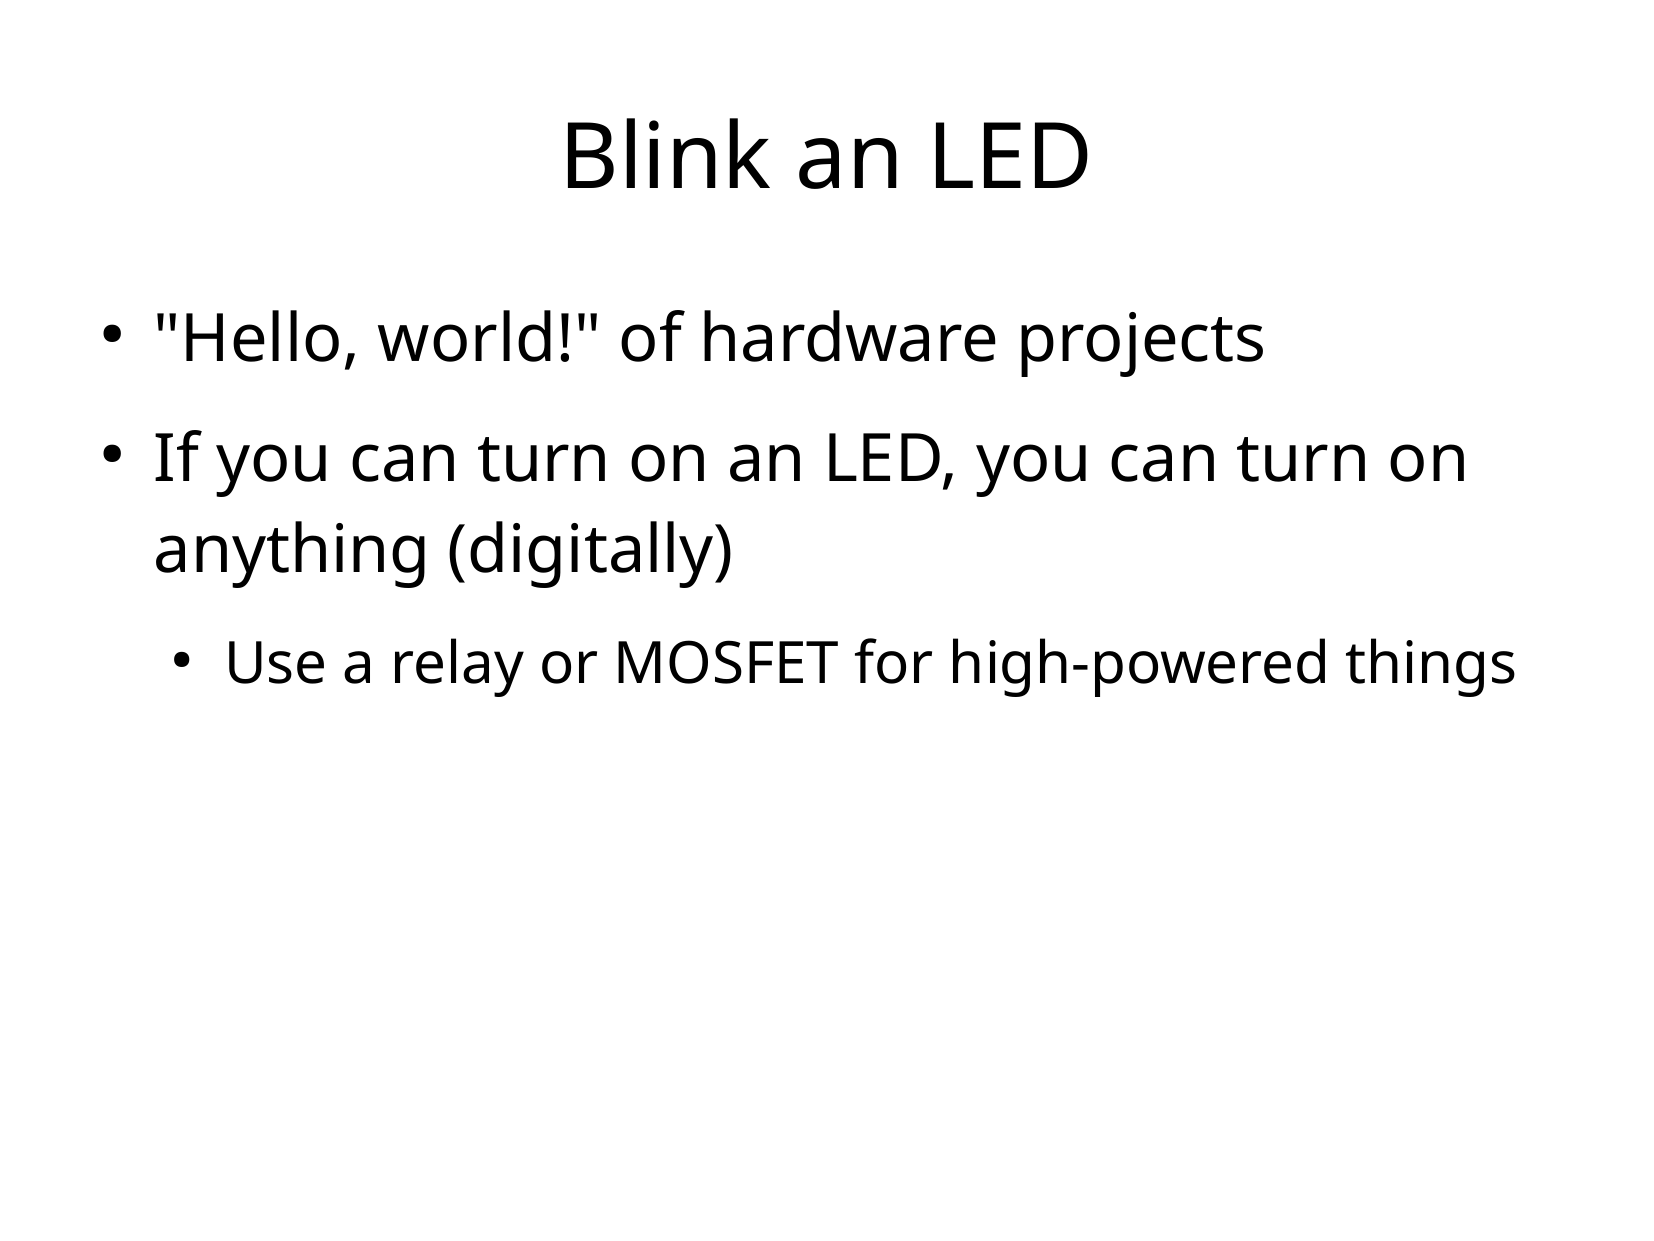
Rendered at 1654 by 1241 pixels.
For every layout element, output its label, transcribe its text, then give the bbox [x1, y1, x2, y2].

title Blink an LED [82, 49, 1571, 257]
list "Hello, world!" of hardware projects If you can turn on an LED, you can turn on anything (digitally) Use a relay or MOSFET for high-powered things [82, 290, 1571, 1010]
